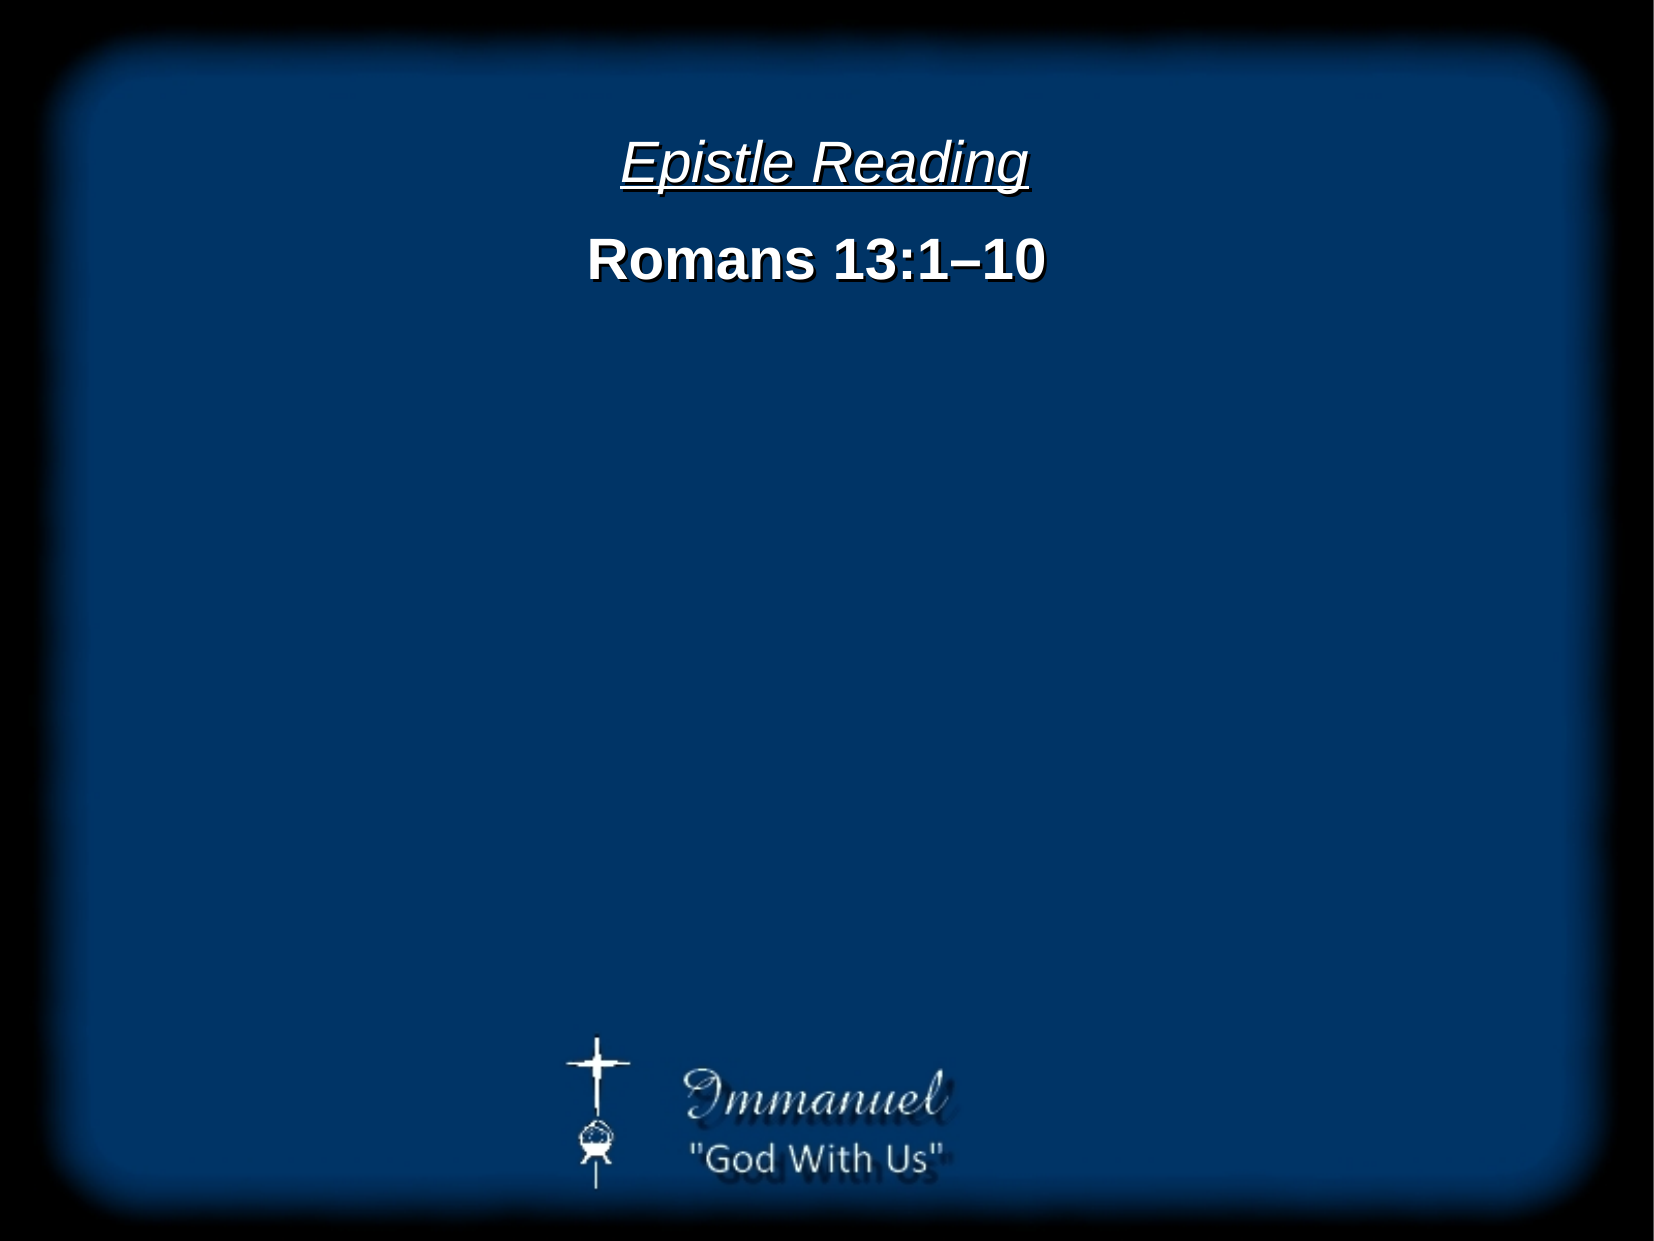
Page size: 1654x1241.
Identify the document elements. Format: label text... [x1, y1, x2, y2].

text_box Epistle Reading Romans 13:1–10 [75, 90, 1576, 270]
picture [0, 0, 1654, 1241]
